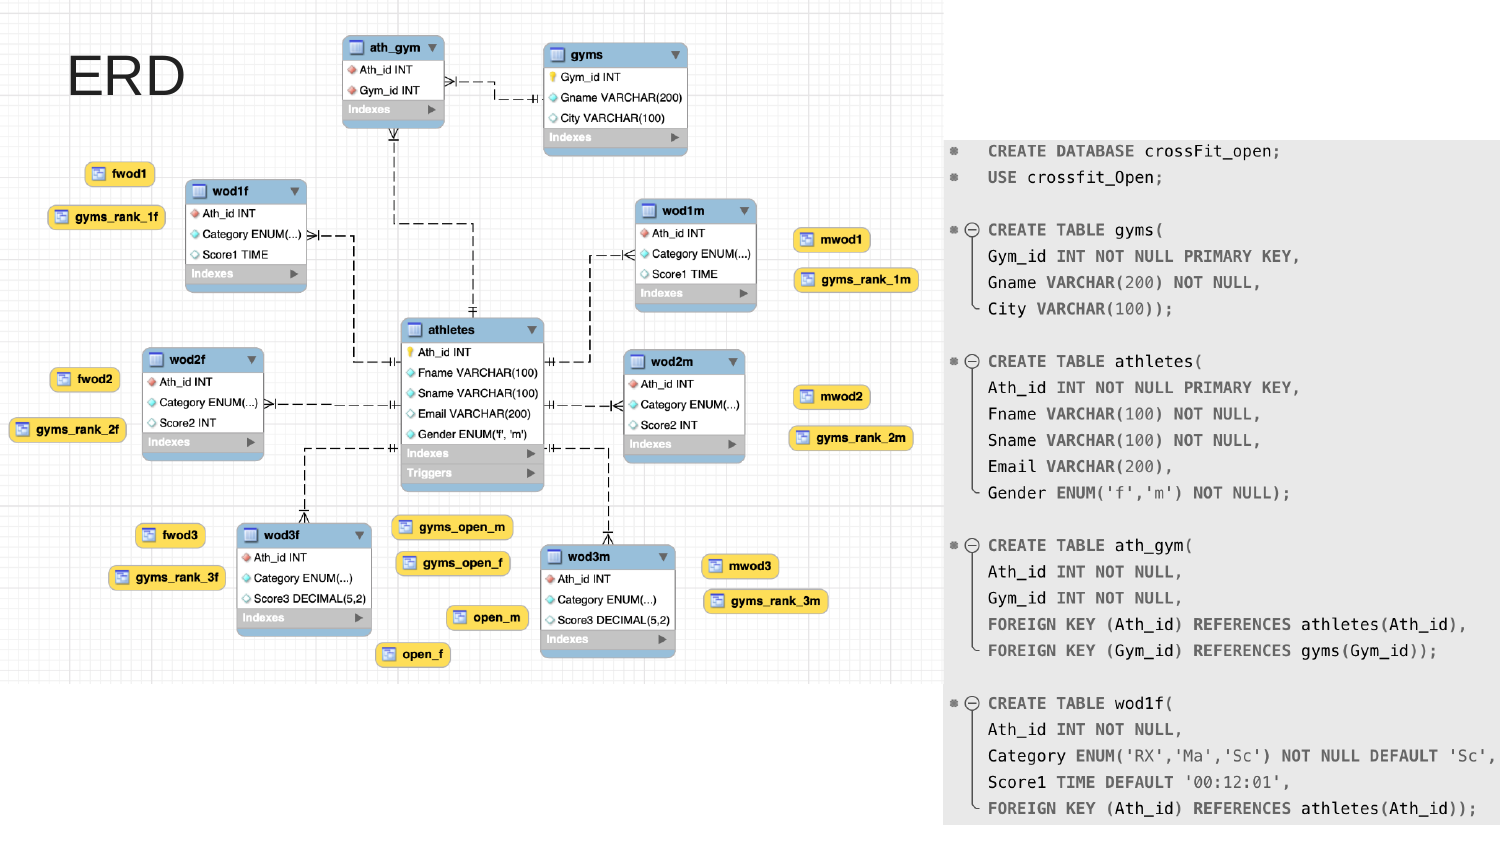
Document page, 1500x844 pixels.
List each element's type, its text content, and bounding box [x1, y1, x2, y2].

picture [0, 0, 1500, 825]
title ERD [51, 29, 1449, 124]
